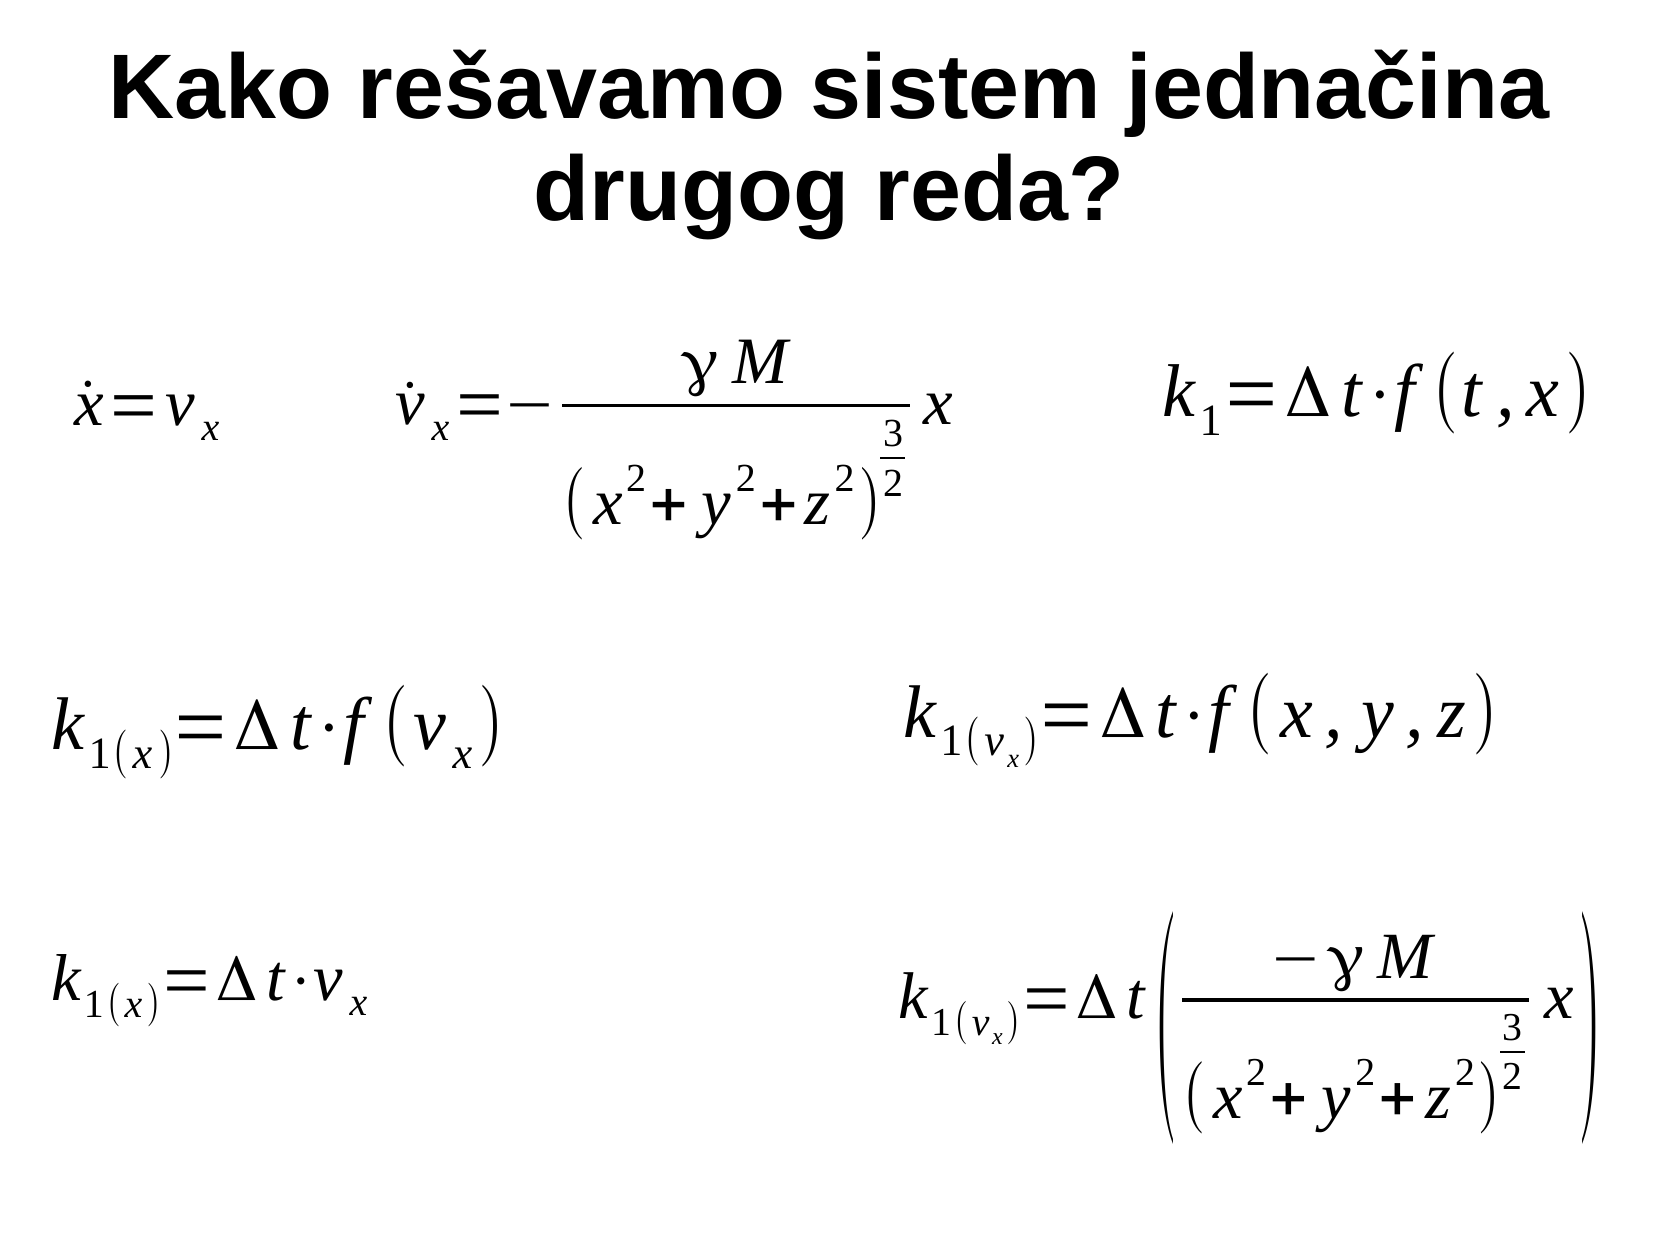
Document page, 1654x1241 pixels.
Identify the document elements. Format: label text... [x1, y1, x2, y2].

chart [43, 940, 375, 1029]
chart [891, 669, 1506, 773]
chart [890, 908, 1608, 1149]
chart [63, 365, 227, 449]
chart [387, 324, 964, 544]
chart [1150, 348, 1600, 444]
chart [39, 681, 513, 782]
title Kako rešavamo sistem jednačina drugog reda? [85, 34, 1574, 242]
